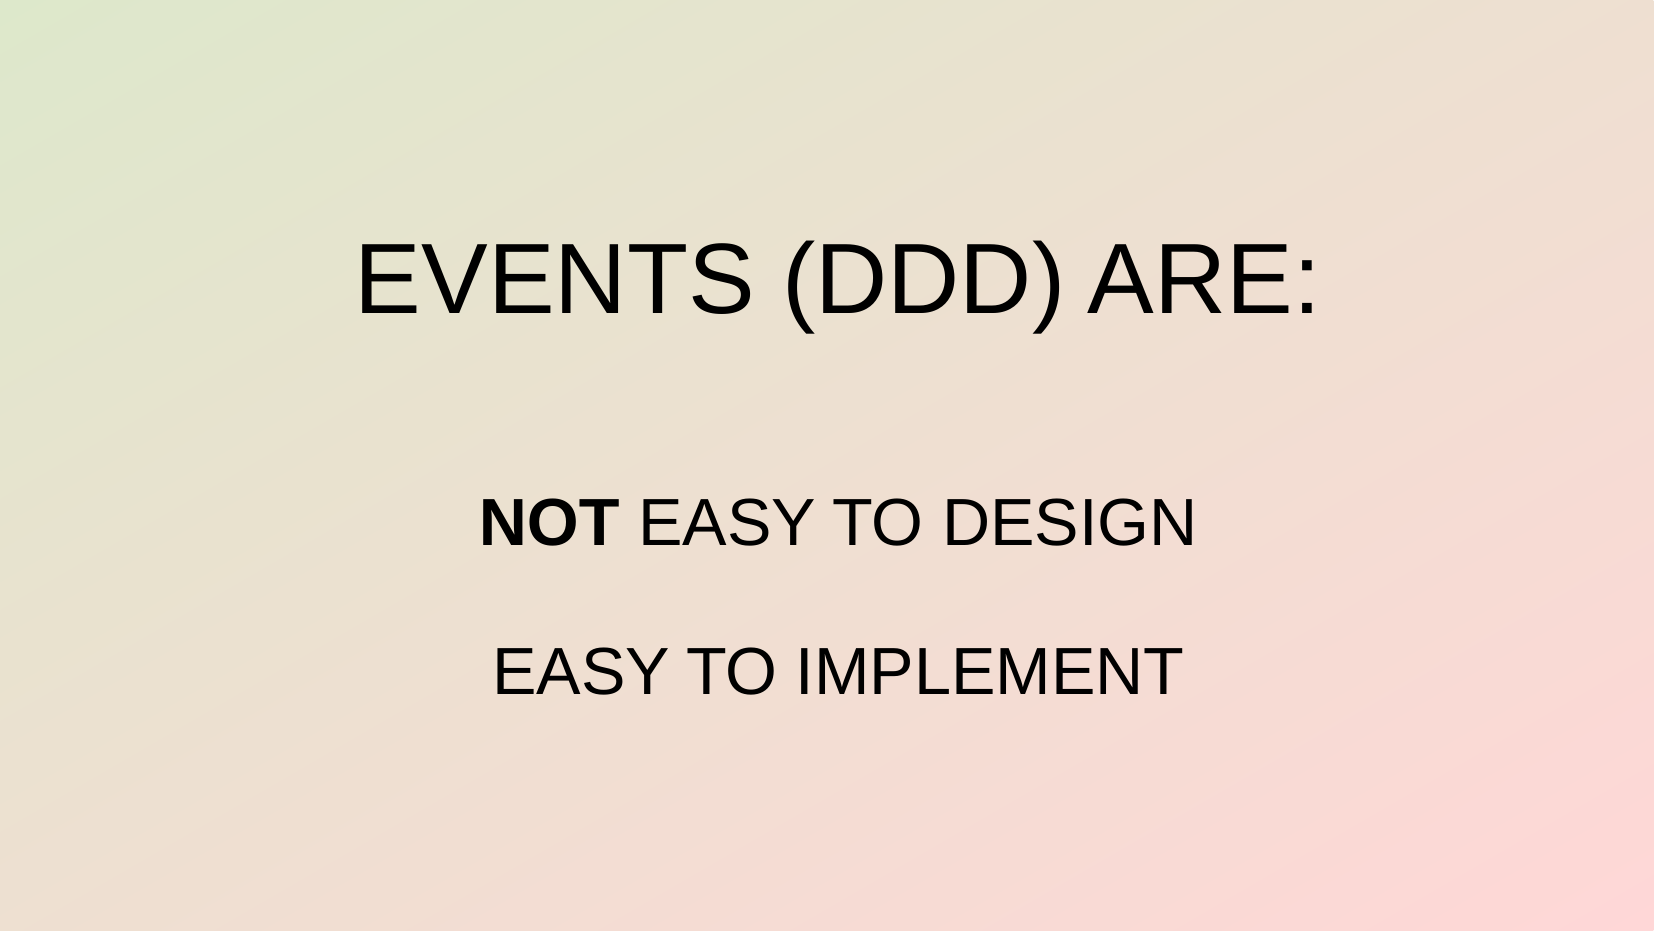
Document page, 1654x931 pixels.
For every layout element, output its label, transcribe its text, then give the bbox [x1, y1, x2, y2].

subtitle EVENTS (DDD) ARE: NOT EASY TO DESIGN EASY TO IMPLEMENT [94, 106, 1583, 827]
